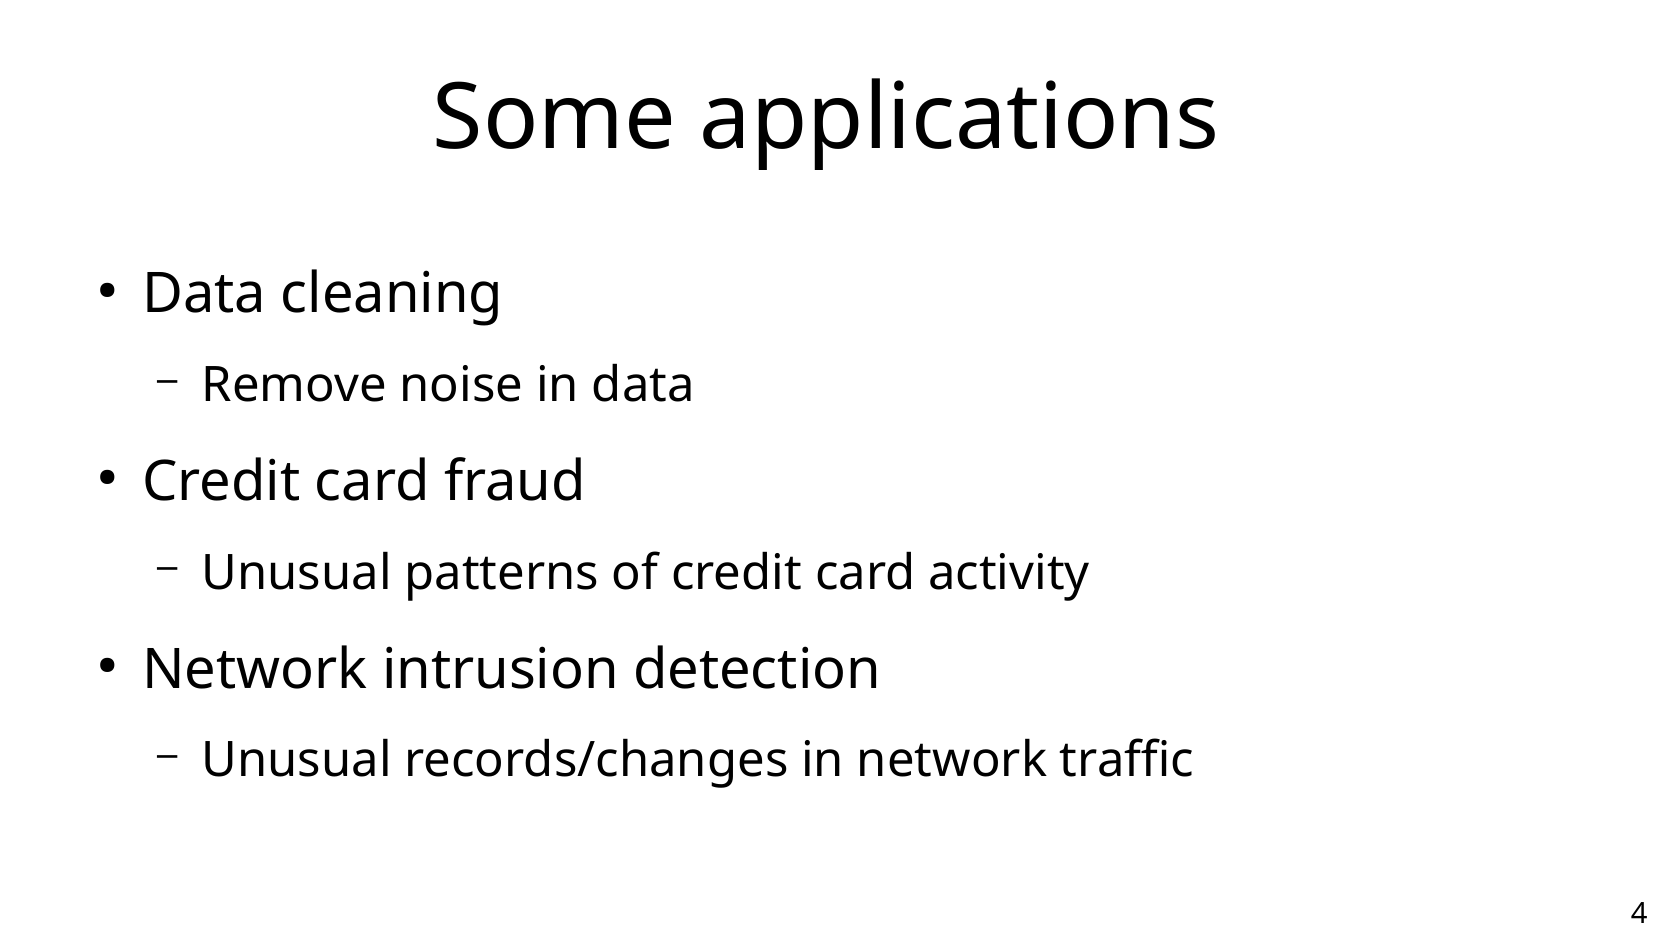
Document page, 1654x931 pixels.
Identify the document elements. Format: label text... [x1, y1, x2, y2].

title Some applications [82, 1, 1571, 226]
list Data cleaning Remove noise in data Credit card fraud Unusual patterns of credit card activity Network intrusion detection Unusual records/changes in network traffic [82, 253, 1571, 793]
